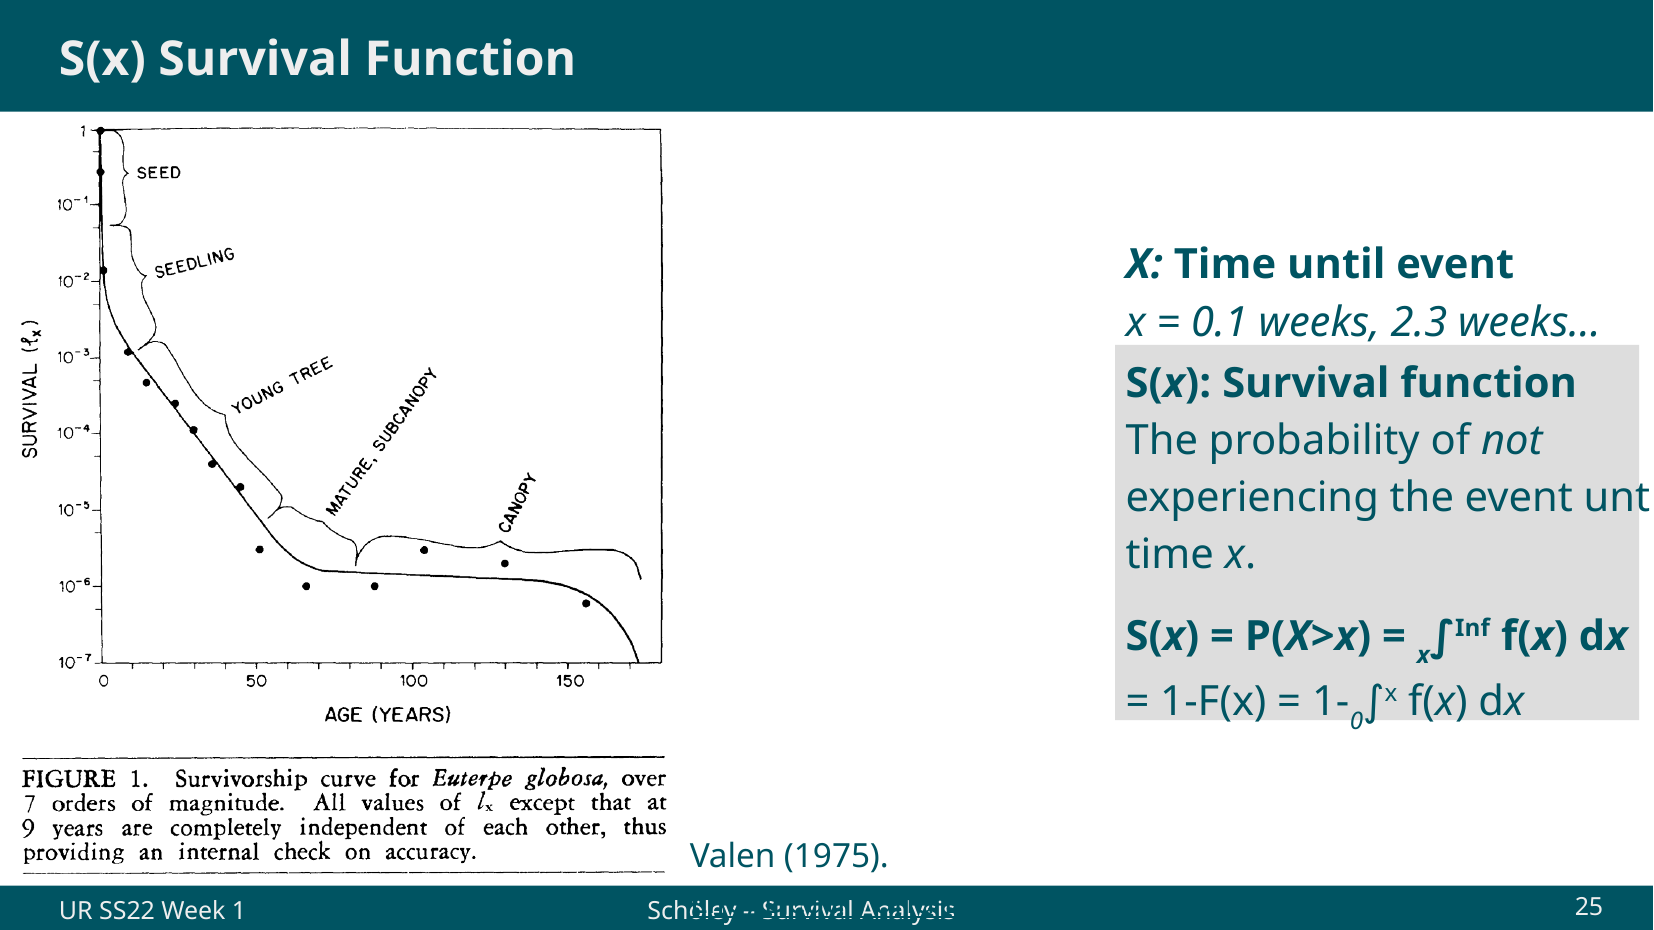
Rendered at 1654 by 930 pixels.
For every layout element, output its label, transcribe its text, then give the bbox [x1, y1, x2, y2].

text_box S(x) = P(X>x) = x∫Inf f(x) dx = 1-F(x) = 1-0∫x f(x) dx [1110, 597, 1615, 730]
text_box X: Time until event x = 0.1 weeks, 2.3 weeks... [1110, 226, 1617, 340]
text_box [1115, 556, 1640, 721]
title S(x) Survival Function [58, 0, 1594, 117]
picture [11, 121, 674, 879]
text_box Valen (1975). Life, Death, and Energy of a Tree. [675, 825, 1397, 930]
text_box S(x): Survival function The probability of not experiencing the event until time x. [1110, 344, 1649, 556]
